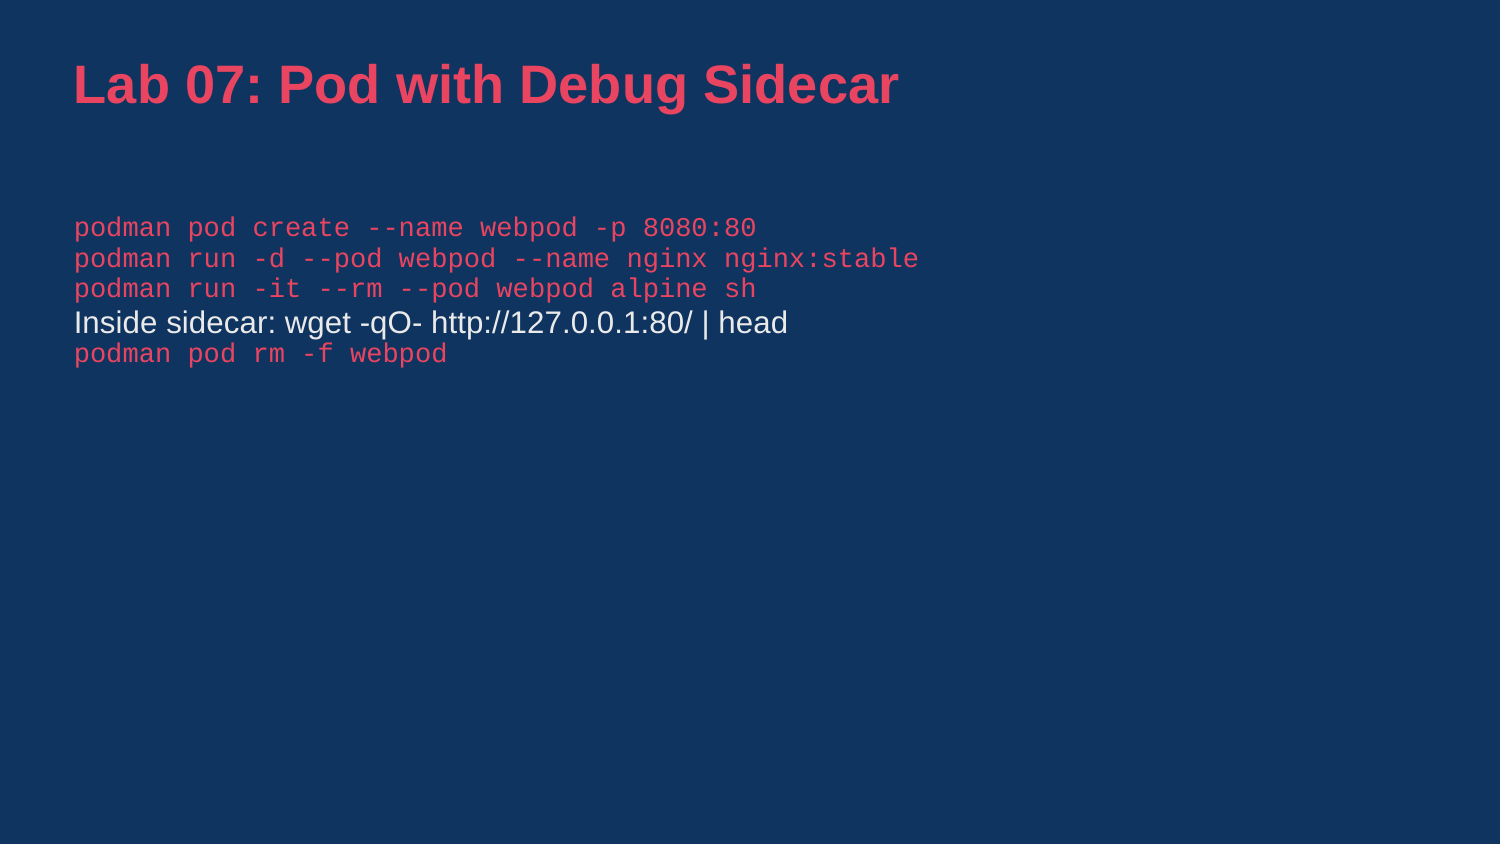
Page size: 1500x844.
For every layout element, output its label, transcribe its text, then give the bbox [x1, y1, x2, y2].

text_box podman pod create --name webpod -p 8080:80 podman run -d --pod webpod --name nginx nginx:stable podman run -it --rm --pod webpod alpine sh Inside sidecar: wget -qO- http://127.0.0.1:80/ | head podman pod rm -f webpod [59, 206, 1441, 798]
title Lab 07: Pod with Debug Sidecar [59, 47, 1441, 166]
